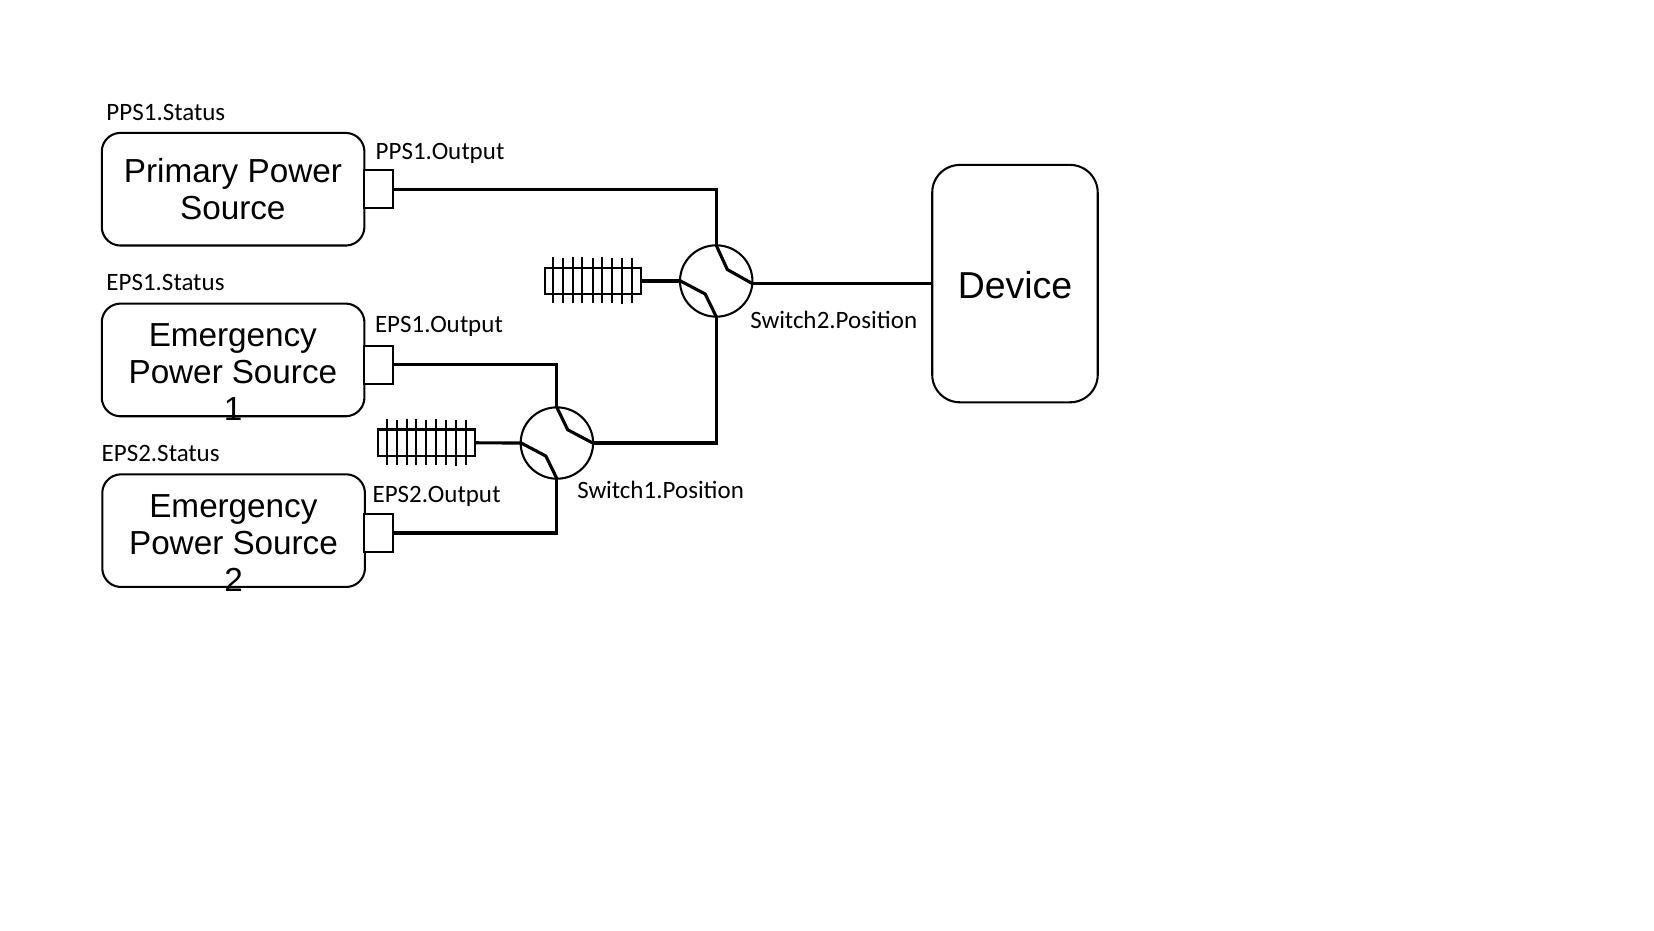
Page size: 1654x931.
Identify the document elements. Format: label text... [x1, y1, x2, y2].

text_box [623, 268, 631, 294]
text_box [364, 516, 393, 552]
text_box [583, 268, 592, 294]
text_box [613, 268, 621, 294]
text_box [559, 407, 594, 441]
text_box [447, 430, 455, 456]
text_box [398, 430, 406, 456]
text_box [603, 268, 611, 294]
text_box [719, 245, 753, 281]
text_box [408, 430, 415, 456]
text_box [388, 430, 396, 456]
text_box [520, 445, 554, 479]
text_box Emergency Power Source 2 [102, 474, 365, 587]
text_box [437, 430, 445, 456]
text_box Switch2.Position [735, 295, 932, 342]
text_box [457, 430, 465, 456]
text_box [427, 430, 435, 456]
text_box [554, 268, 562, 294]
text_box [364, 346, 393, 384]
text_box EPS1.Output [360, 300, 520, 346]
text_box [680, 245, 753, 317]
text_box [545, 268, 552, 294]
text_box [594, 268, 601, 294]
text_box [574, 268, 581, 294]
text_box [633, 268, 641, 294]
text_box [680, 284, 714, 317]
text_box EPS2.Output [357, 469, 517, 516]
text_box [564, 268, 572, 294]
text_box Switch1.Position [562, 465, 762, 512]
text_box EPS1.Status [91, 258, 242, 304]
text_box [364, 174, 393, 208]
text_box PPS1.Output [360, 127, 521, 174]
text_box [378, 430, 386, 456]
text_box [467, 430, 475, 456]
text_box [417, 430, 425, 456]
text_box Primary Power Source [101, 132, 365, 246]
text_box [520, 407, 594, 479]
text_box PPS1.Status [91, 87, 242, 133]
text_box EPS2.Status [86, 429, 237, 475]
text_box Emergency Power Source 1 [101, 303, 365, 417]
text_box Device [932, 164, 1098, 403]
